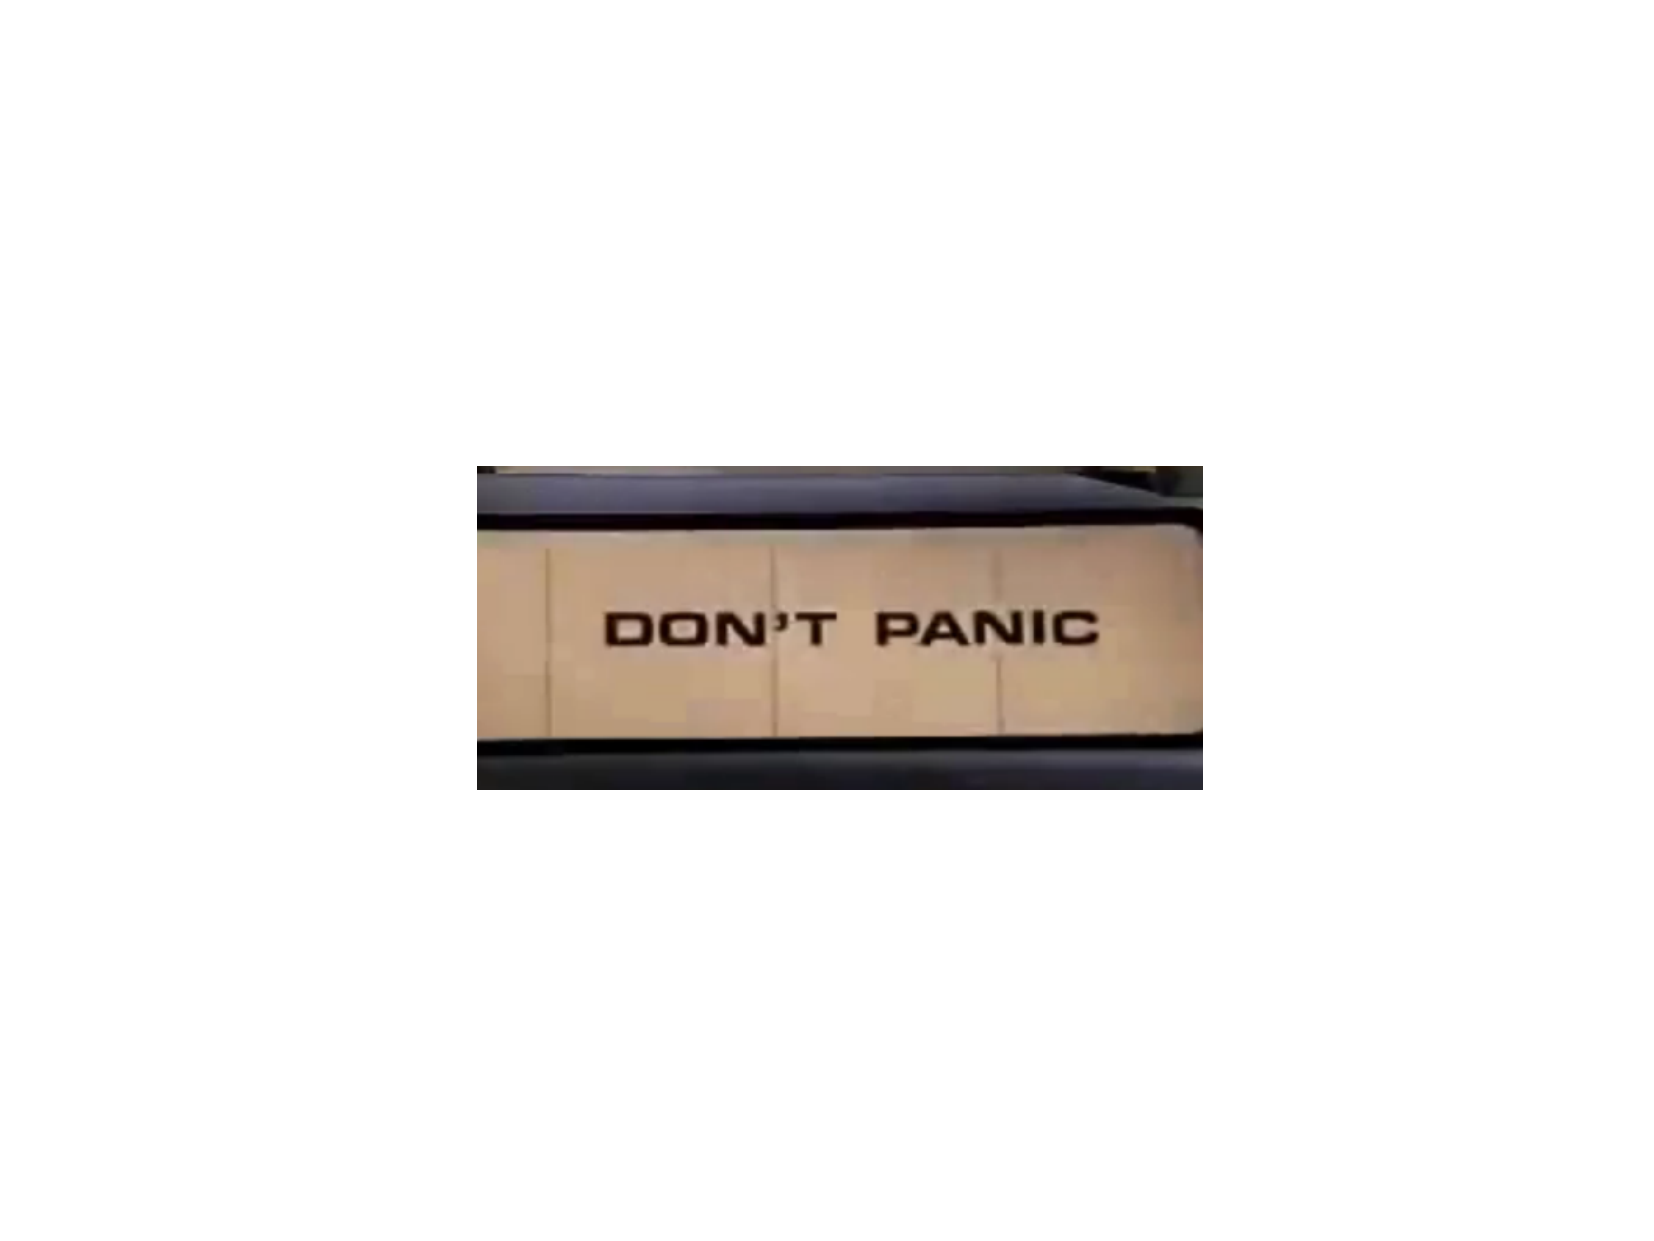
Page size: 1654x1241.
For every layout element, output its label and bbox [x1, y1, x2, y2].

picture [477, 466, 1203, 790]
